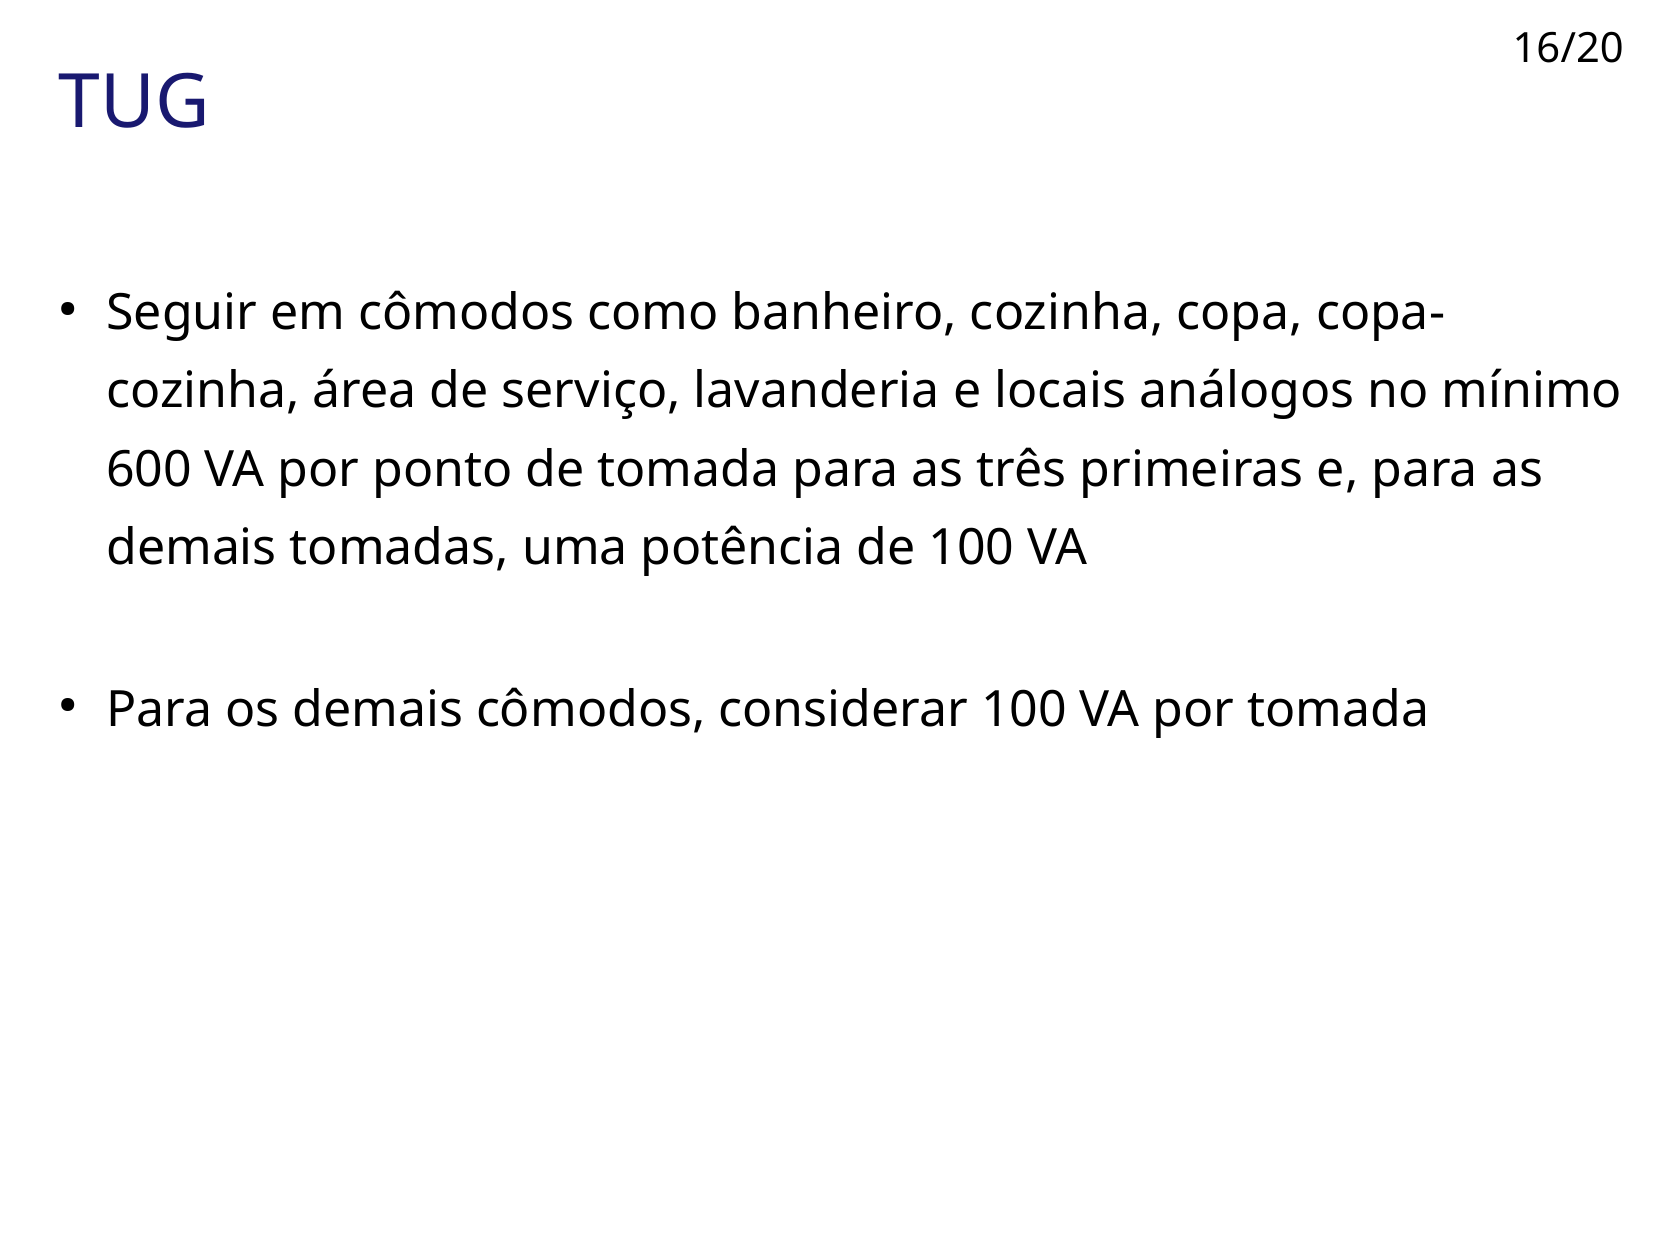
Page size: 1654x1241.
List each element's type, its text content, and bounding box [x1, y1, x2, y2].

title TUG [59, 47, 1625, 166]
list Seguir em cômodos como banheiro, cozinha, copa, copa-cozinha, área de serviço, lavanderia e locais análogos no mínimo 600 VA por ponto de tomada para as três primeiras e, para as demais tomadas, uma potência de 100 VA Para os demais cômodos, considerar 100 VA por tomada [59, 265, 1625, 1211]
